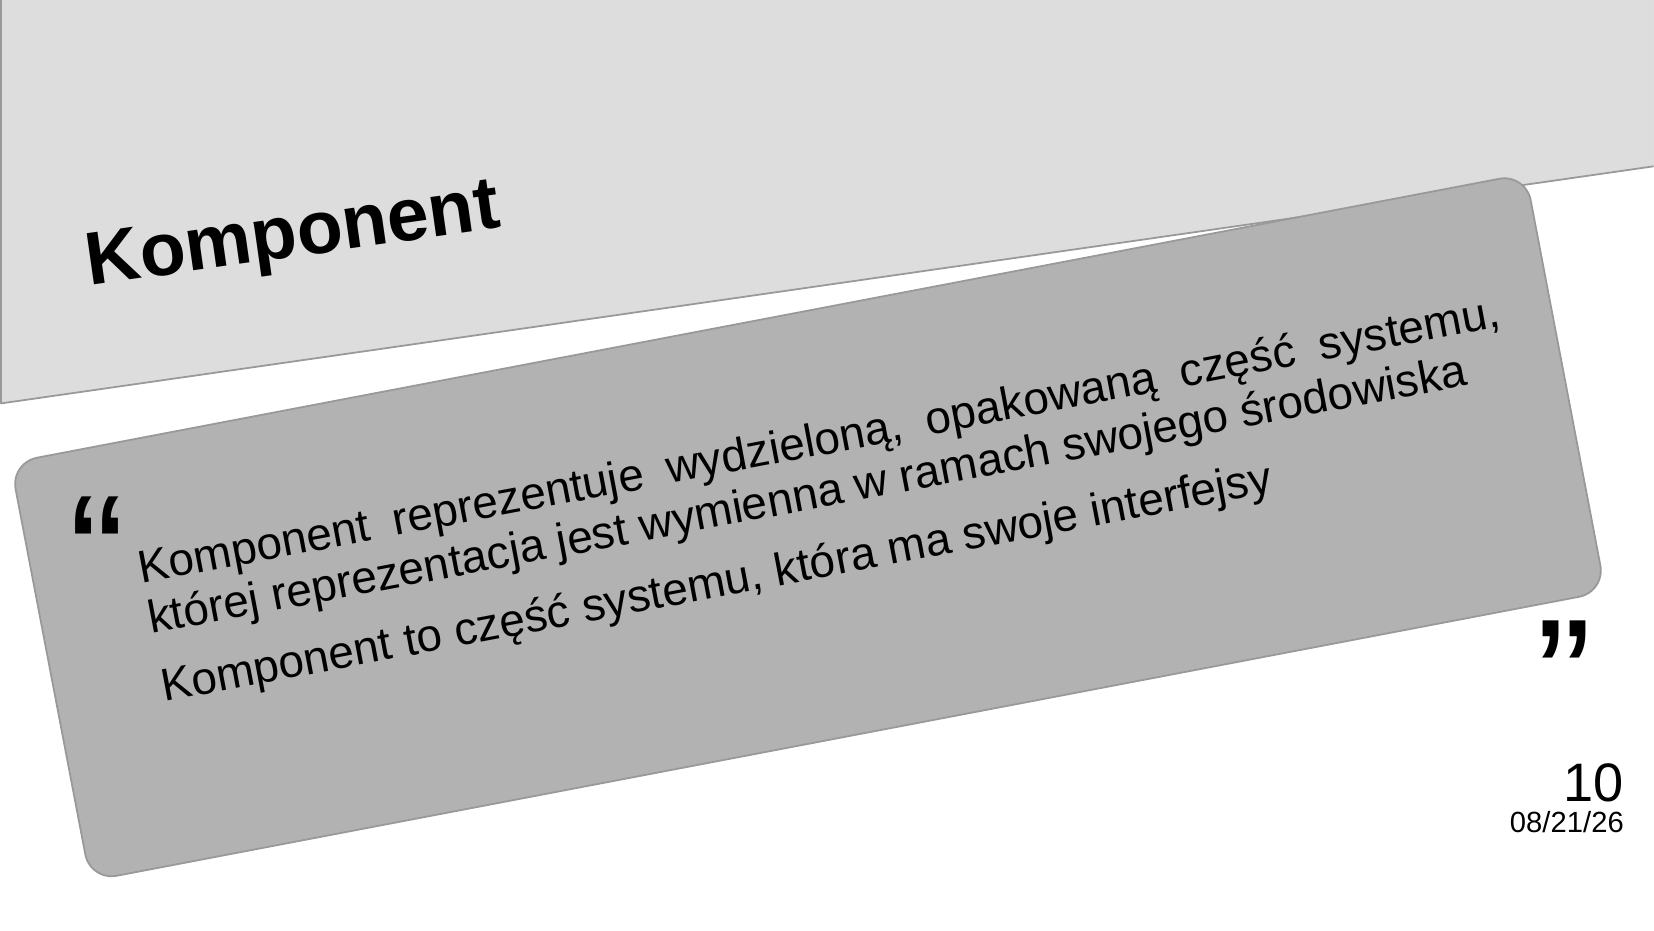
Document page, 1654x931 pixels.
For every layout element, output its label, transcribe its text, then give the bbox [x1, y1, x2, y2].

list Komponent reprezentuje wydzieloną, opakowaną część systemu, której reprezentacja jest wymienna w ramach swojego środowiska Komponent to część systemu, która ma swoje interfejsy [64, 283, 1561, 904]
title Komponent [75, 0, 1559, 338]
